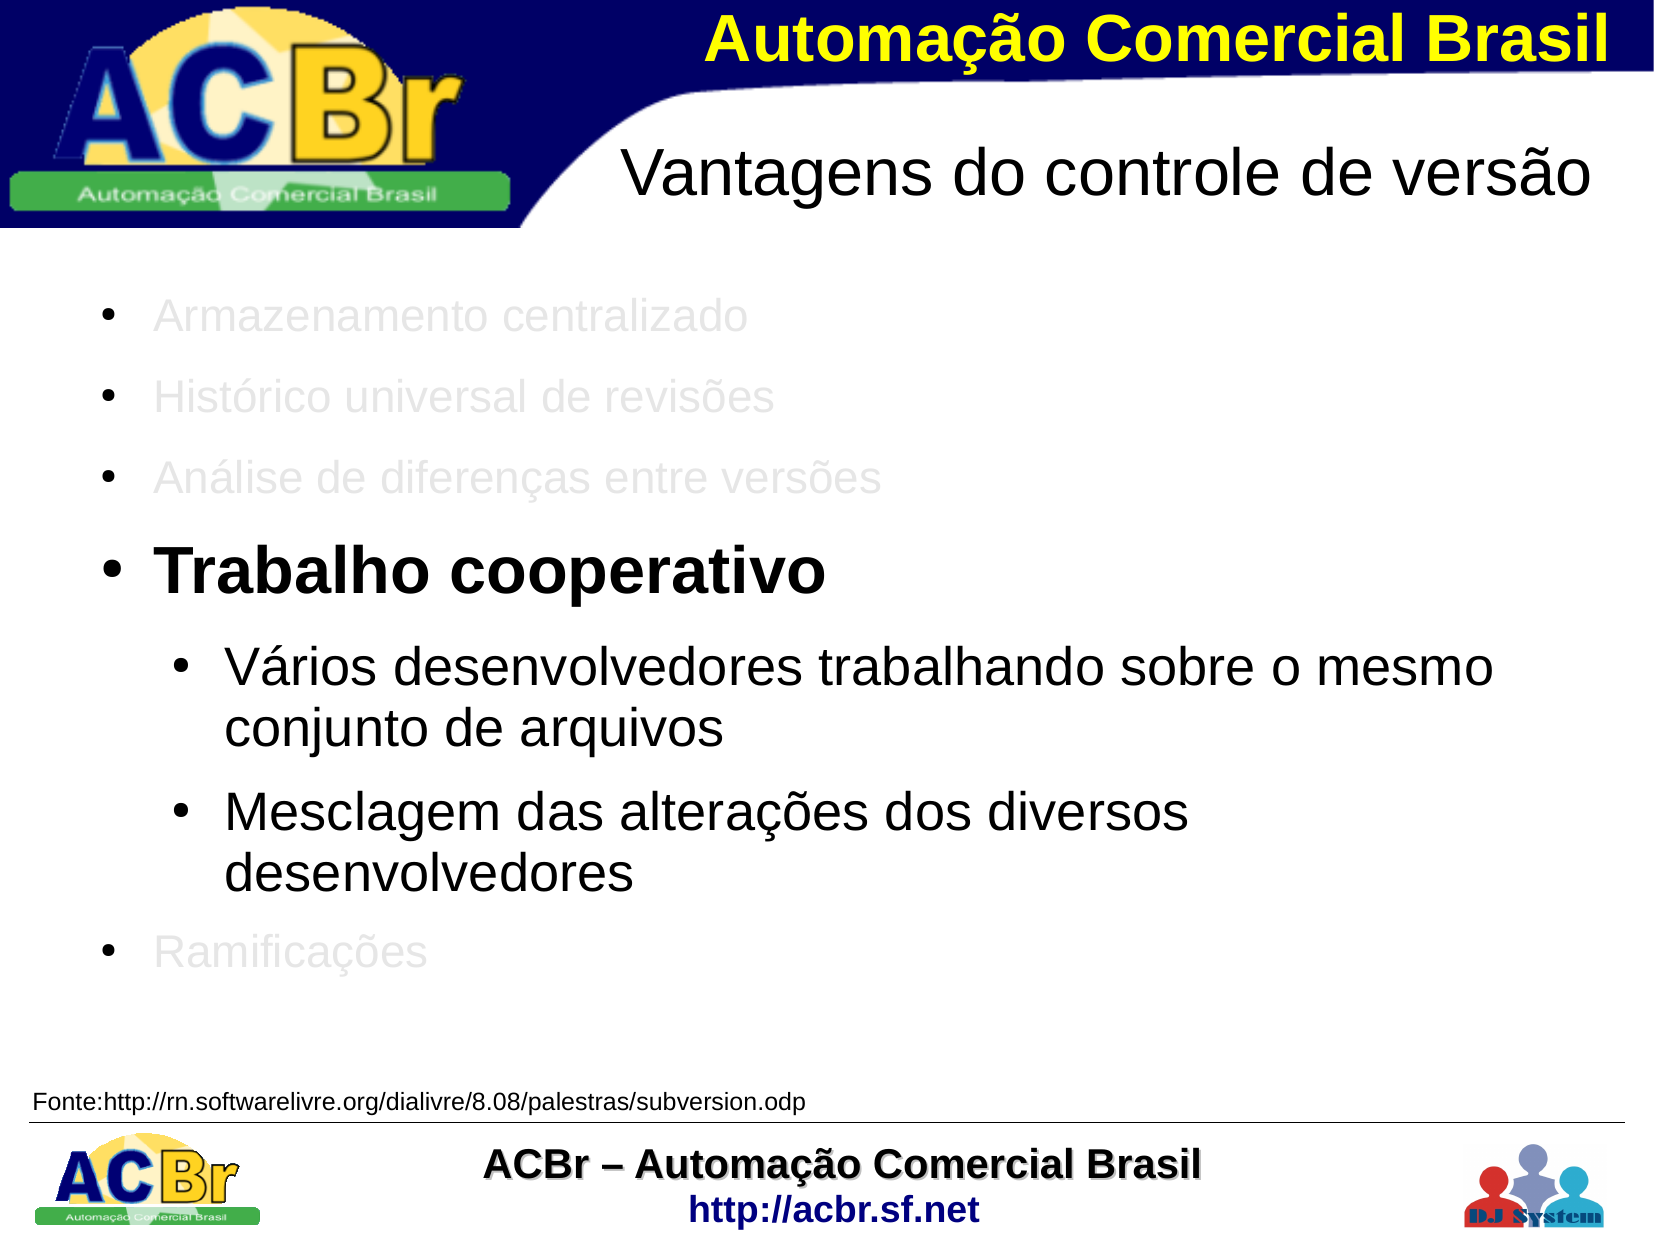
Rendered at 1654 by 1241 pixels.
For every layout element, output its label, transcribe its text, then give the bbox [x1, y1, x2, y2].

picture [0, 0, 1654, 228]
text_box Fonte:http://rn.softwarelivre.org/dialivre/8.08/palestras/subversion.odp [17, 1080, 822, 1124]
picture [1463, 1144, 1607, 1229]
list Armazenamento centralizado Histórico universal de revisões Análise de diferenças entre versões Trabalho cooperativo Vários desenvolvedores trabalhando sobre o mesmo conjunto de arquivos Mesclagem das alterações dos diversos desenvolvedores Ramificações [82, 290, 1571, 1094]
title Vantagens do controle de versão [590, 125, 1625, 220]
picture [33, 1131, 261, 1228]
